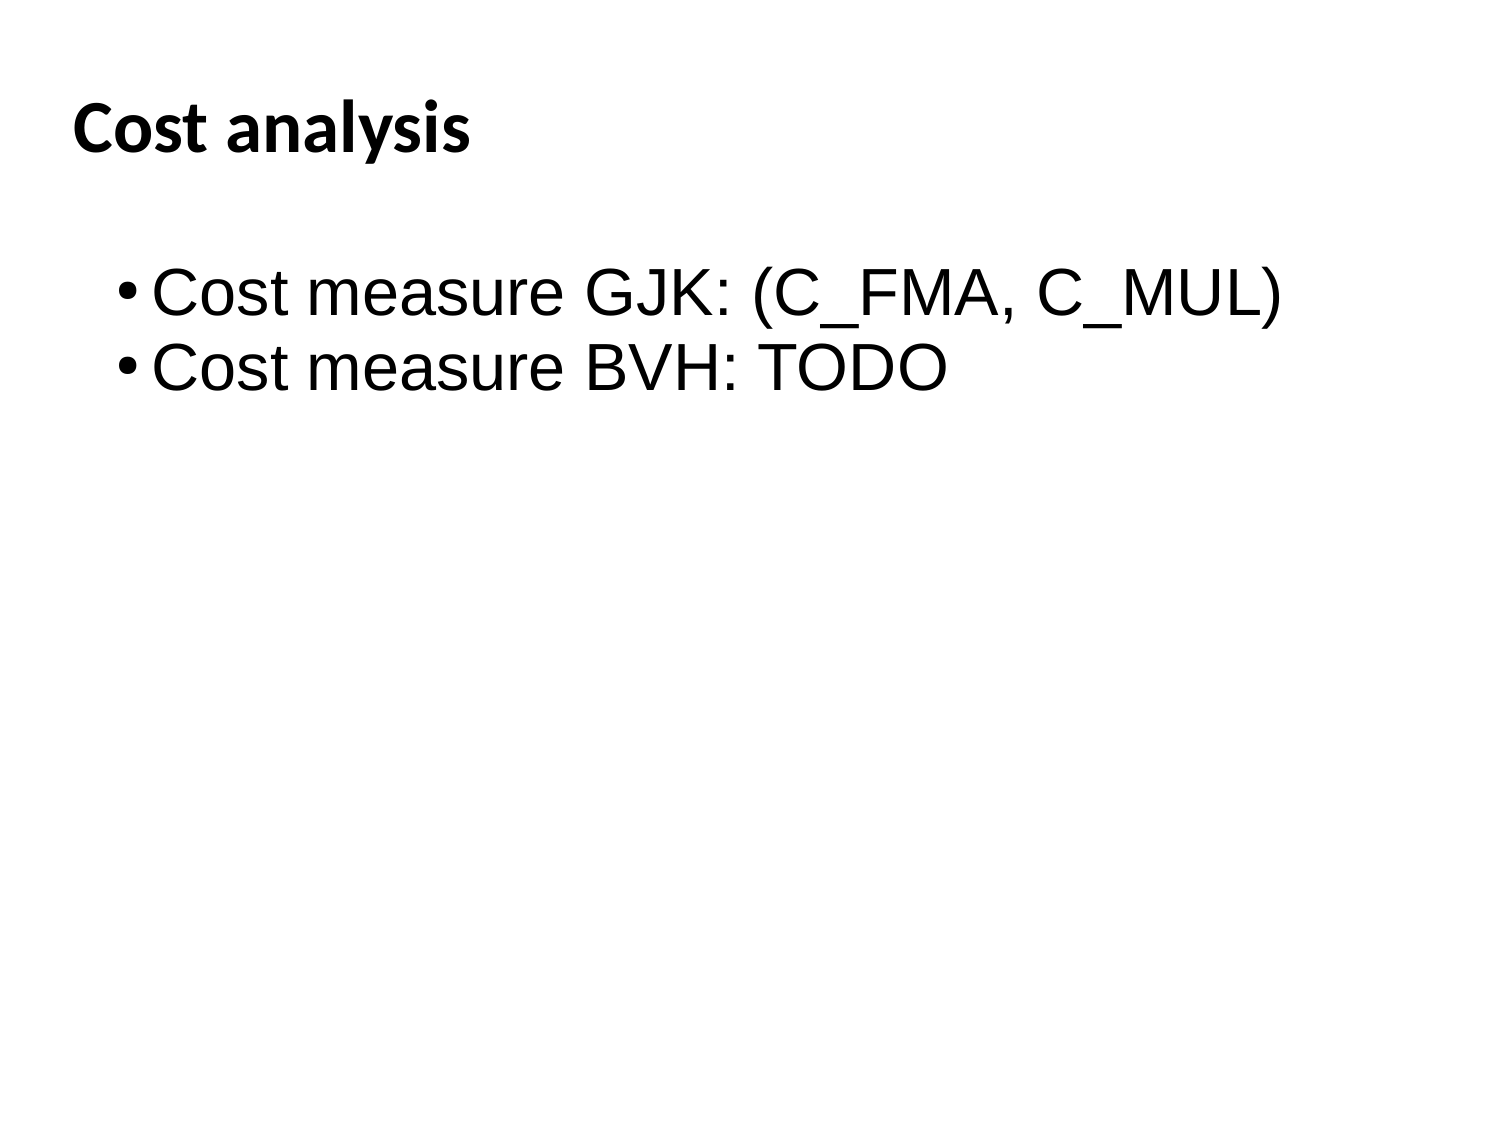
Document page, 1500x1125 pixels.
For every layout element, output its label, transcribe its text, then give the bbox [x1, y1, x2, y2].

subtitle Cost measure GJK: (C_FMA, C_MUL) Cost measure BVH: TODO [45, 254, 1396, 908]
title Cost analysis [58, 62, 1425, 188]
